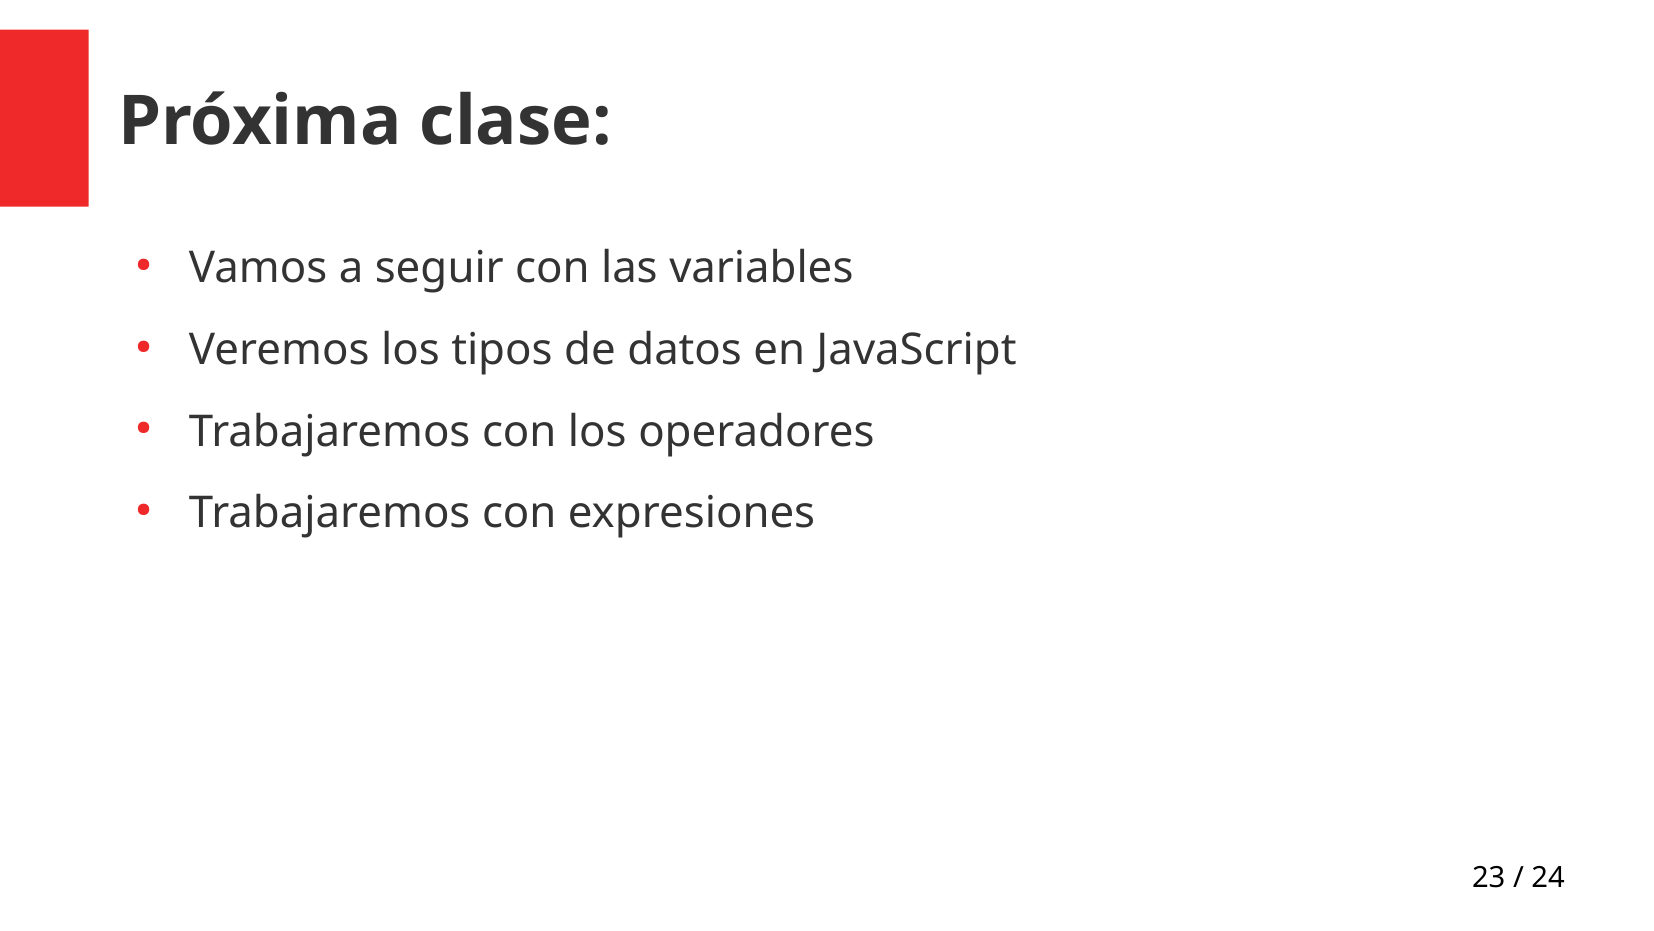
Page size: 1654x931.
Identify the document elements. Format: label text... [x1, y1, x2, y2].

title Próxima clase: [118, 29, 1595, 207]
list Vamos a seguir con las variables Veremos los tipos de datos en JavaScript Trabajaremos con los operadores Trabajaremos con expresiones [118, 236, 1595, 798]
